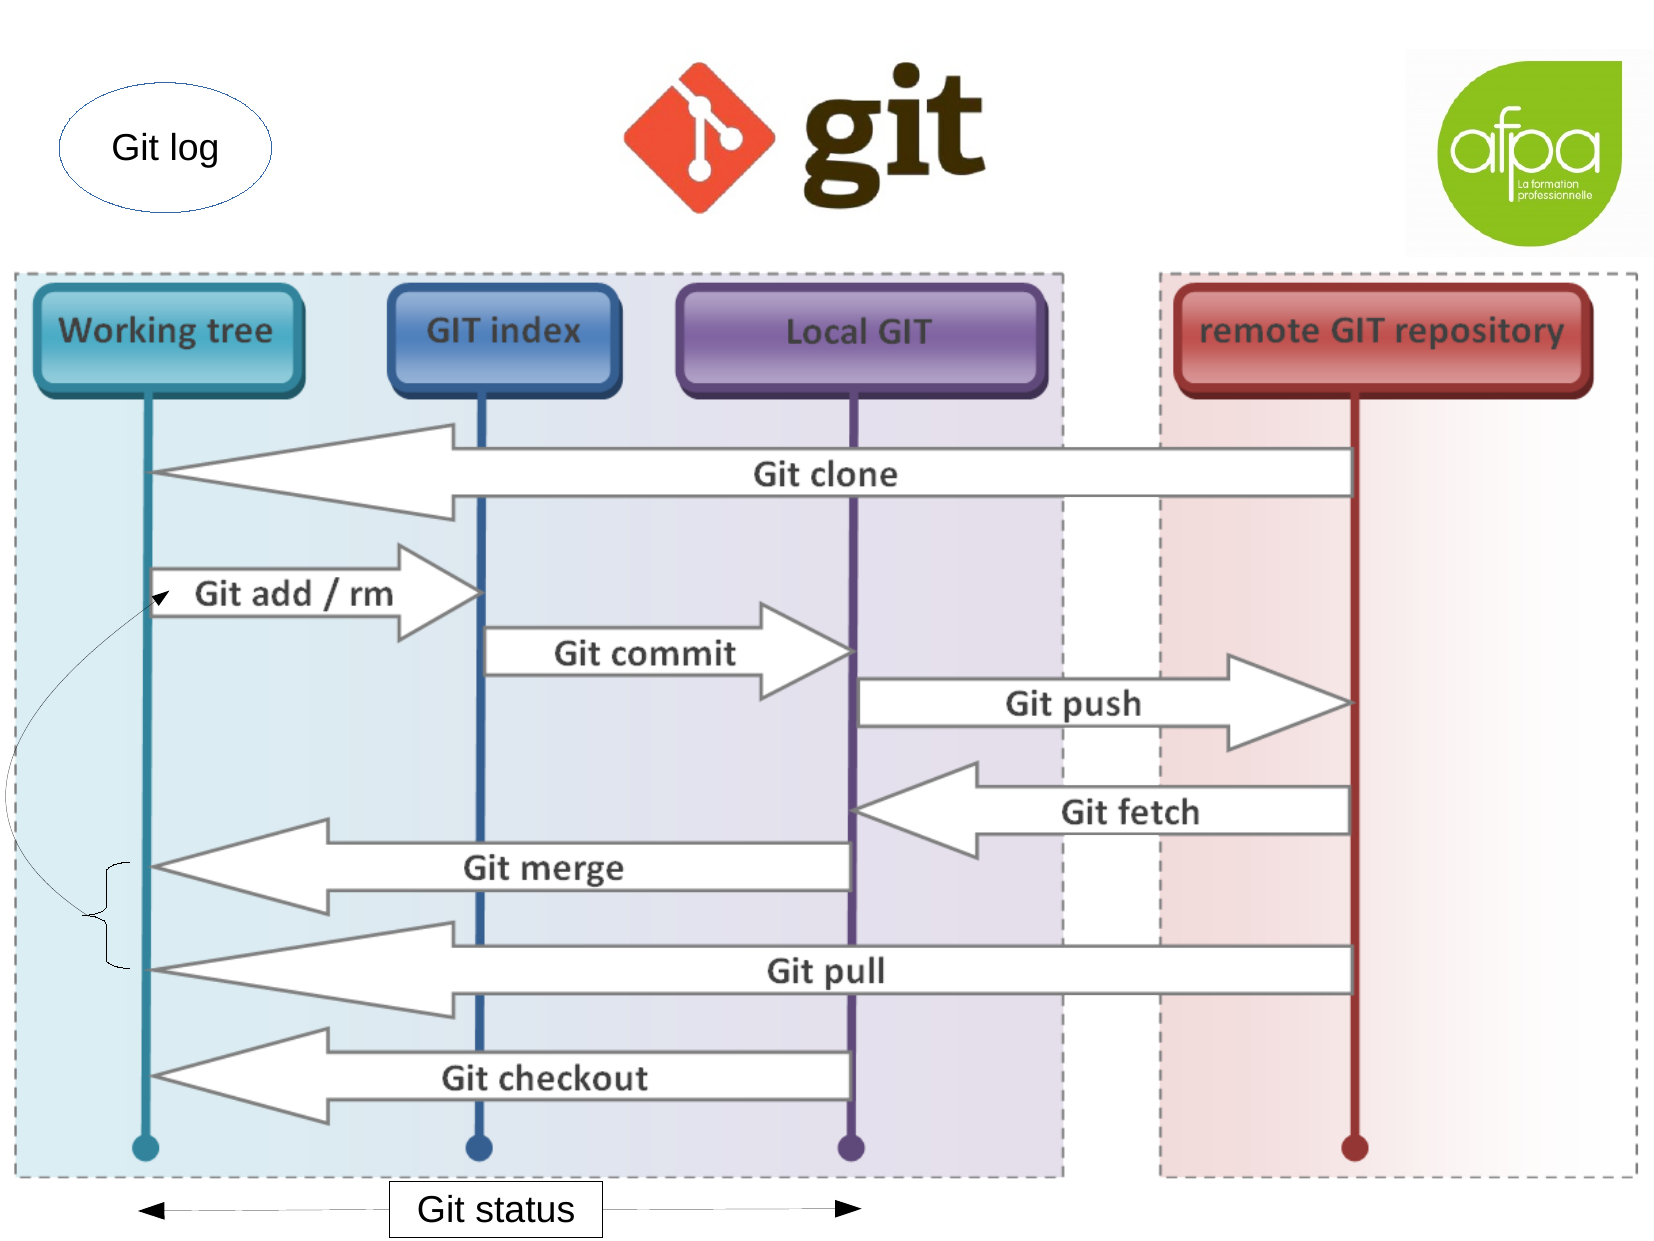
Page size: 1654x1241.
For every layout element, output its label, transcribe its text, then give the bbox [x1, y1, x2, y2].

picture [0, 49, 1654, 1191]
text_box Git status [389, 1181, 603, 1238]
picture [581, 35, 1042, 233]
text_box Git log [59, 82, 272, 213]
